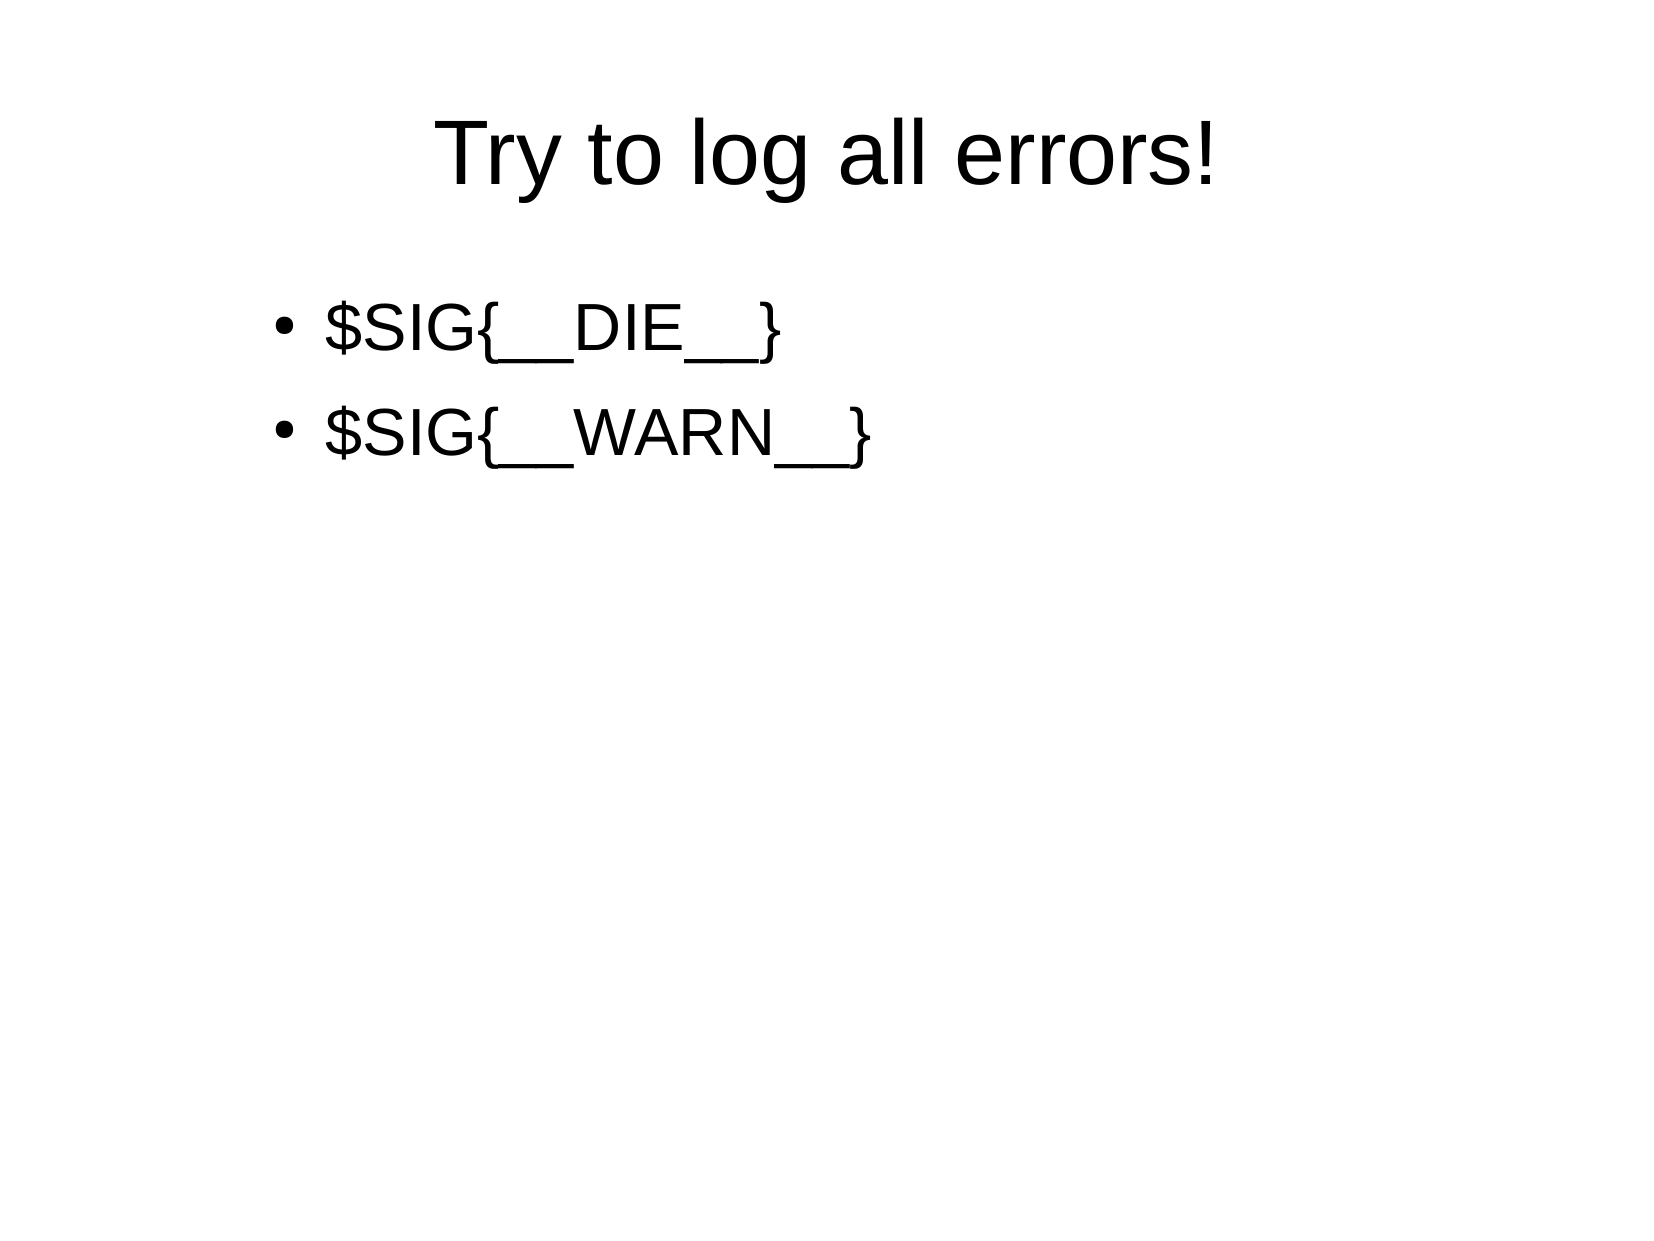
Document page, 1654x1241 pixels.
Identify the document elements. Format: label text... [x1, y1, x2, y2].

list $SIG{__DIE__} $SIG{__WARN__} [255, 290, 1571, 1010]
title Try to log all errors! [82, 49, 1571, 257]
